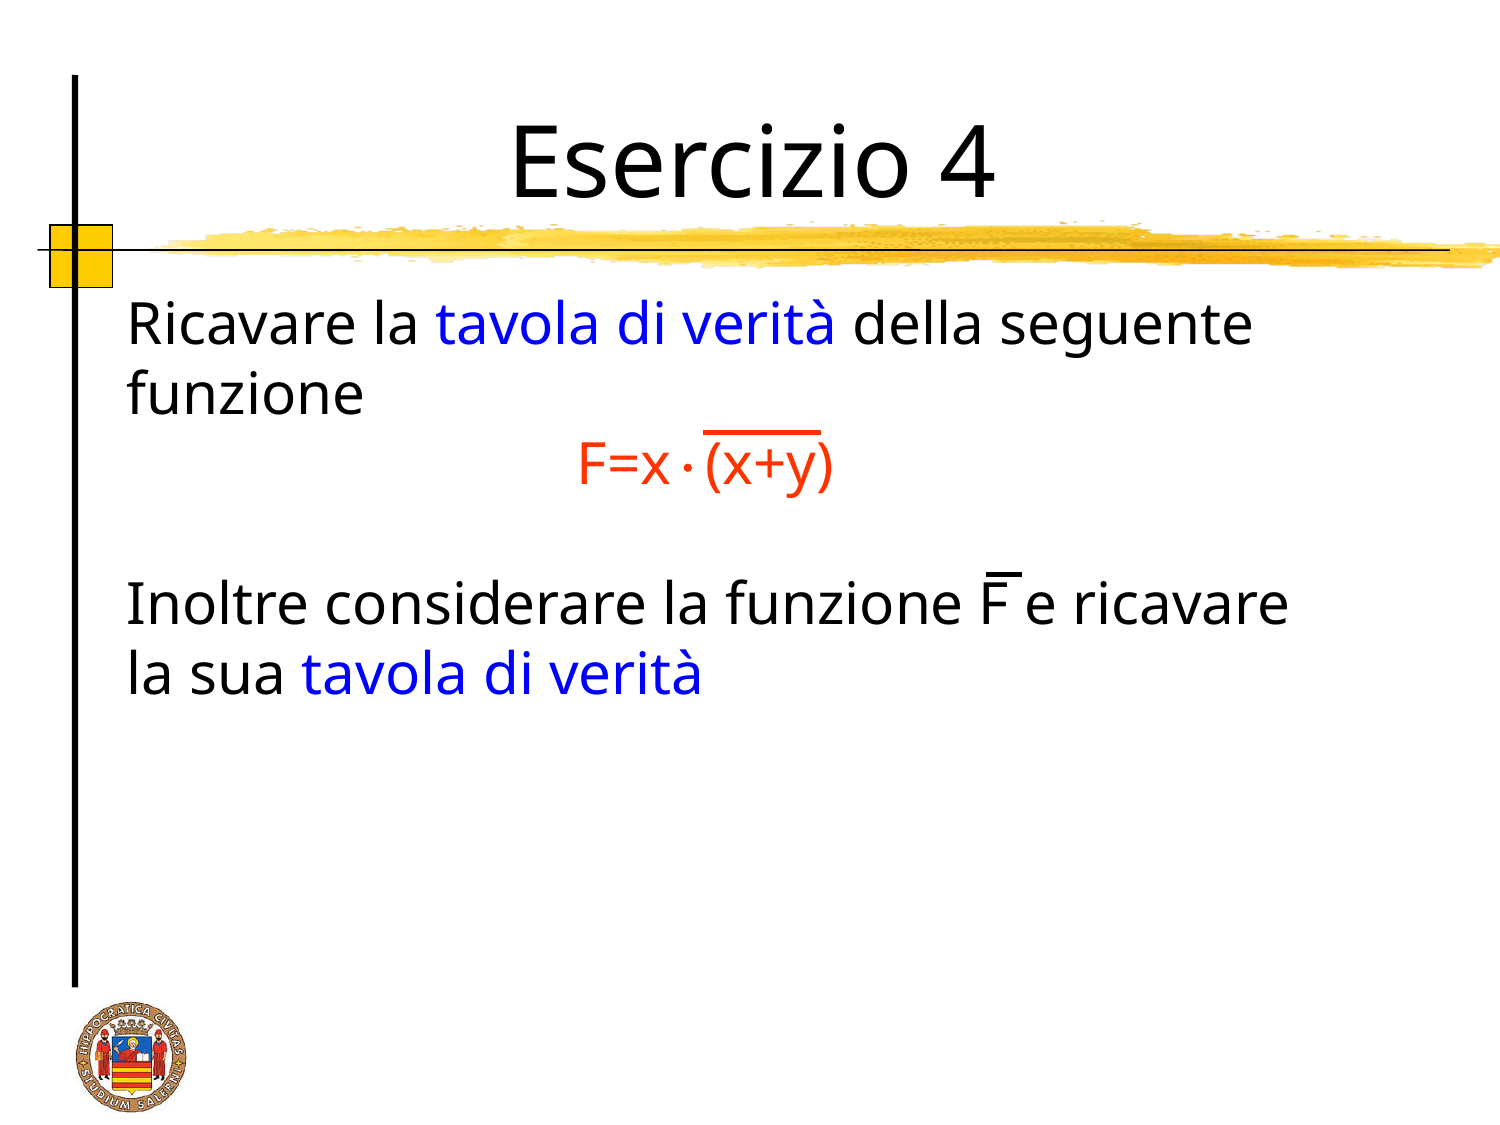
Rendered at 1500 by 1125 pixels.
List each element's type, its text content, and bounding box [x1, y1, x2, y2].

text_box Ricavare la tavola di verità della seguente funzione F=x(x+y) Inoltre considerare la funzione F e ricavare la sua tavola di verità [112, 278, 1500, 714]
picture [75, 999, 187, 1113]
title Esercizio 4 [66, 37, 1438, 225]
picture [150, 215, 1500, 278]
